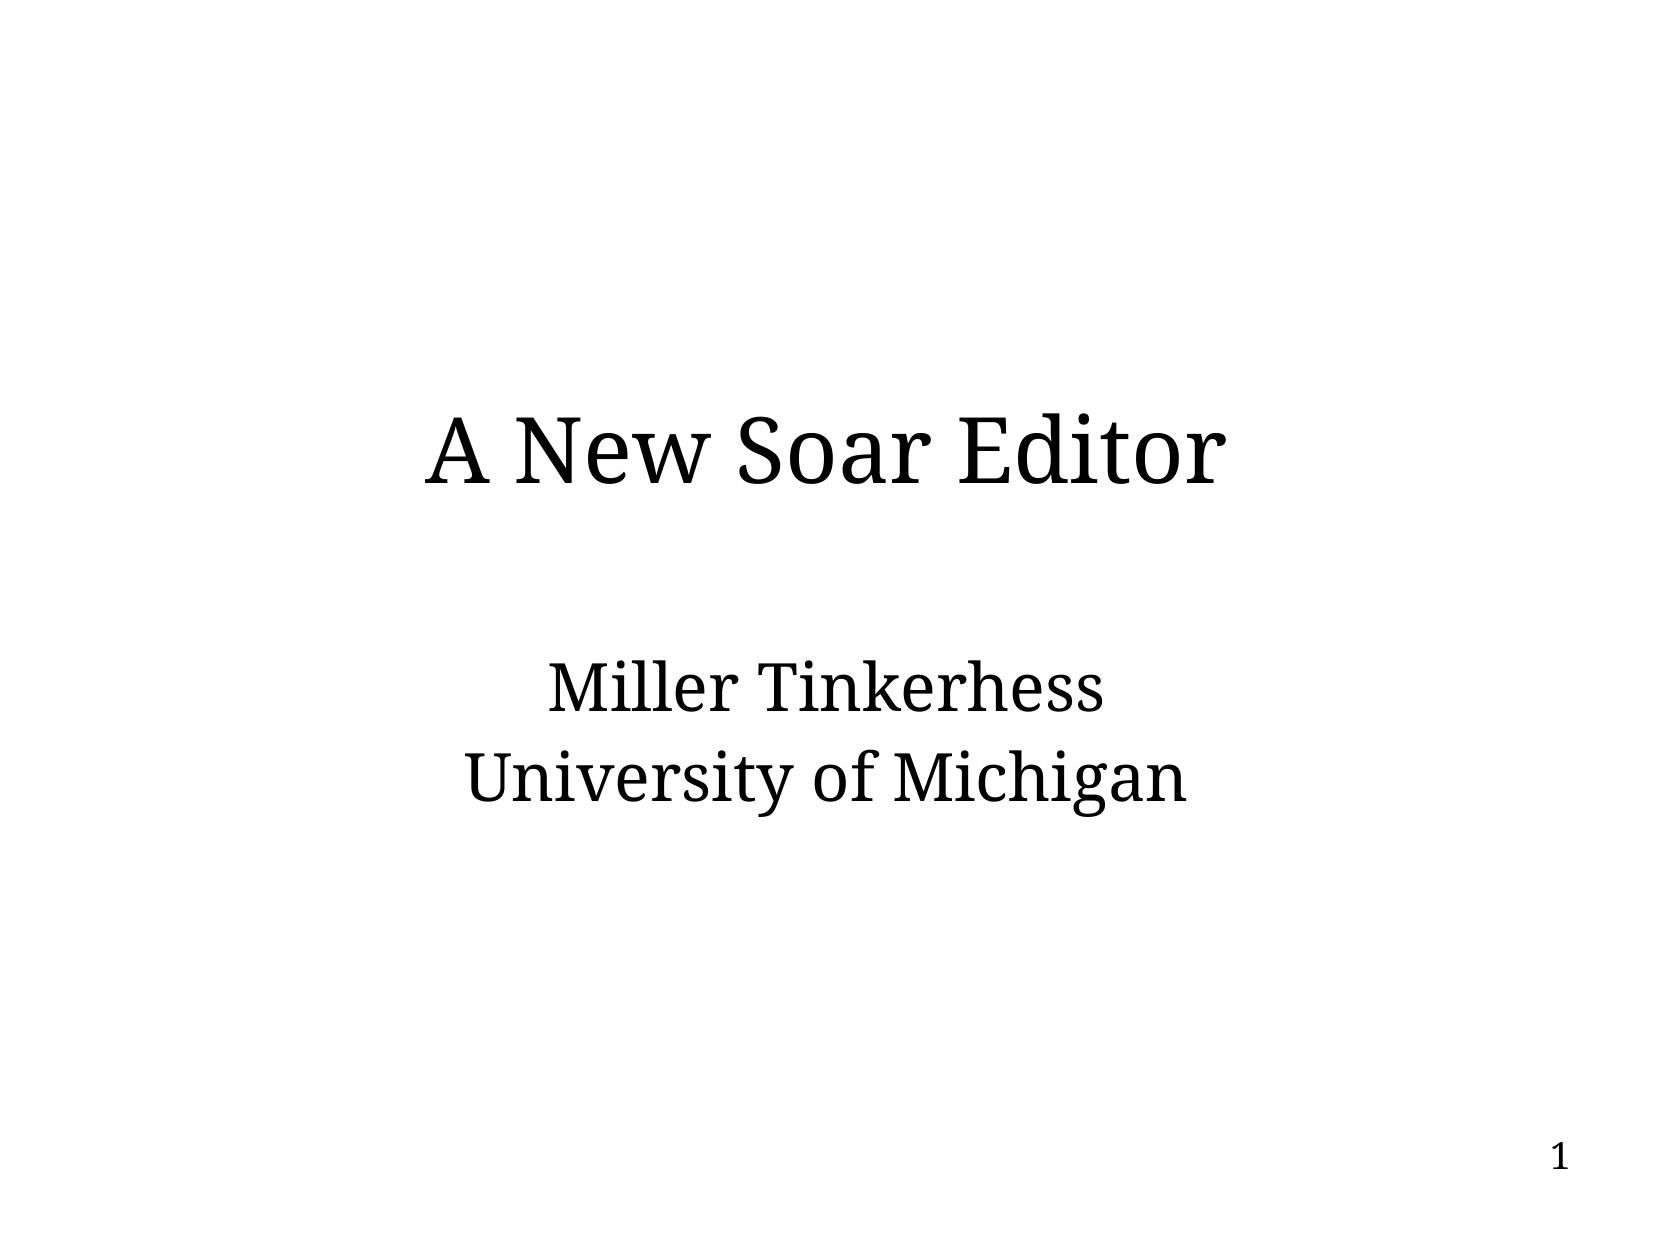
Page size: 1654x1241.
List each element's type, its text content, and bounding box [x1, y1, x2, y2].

title A New Soar Editor [82, 344, 1571, 552]
subtitle Miller Tinkerhess University of Michigan [82, 588, 1571, 873]
